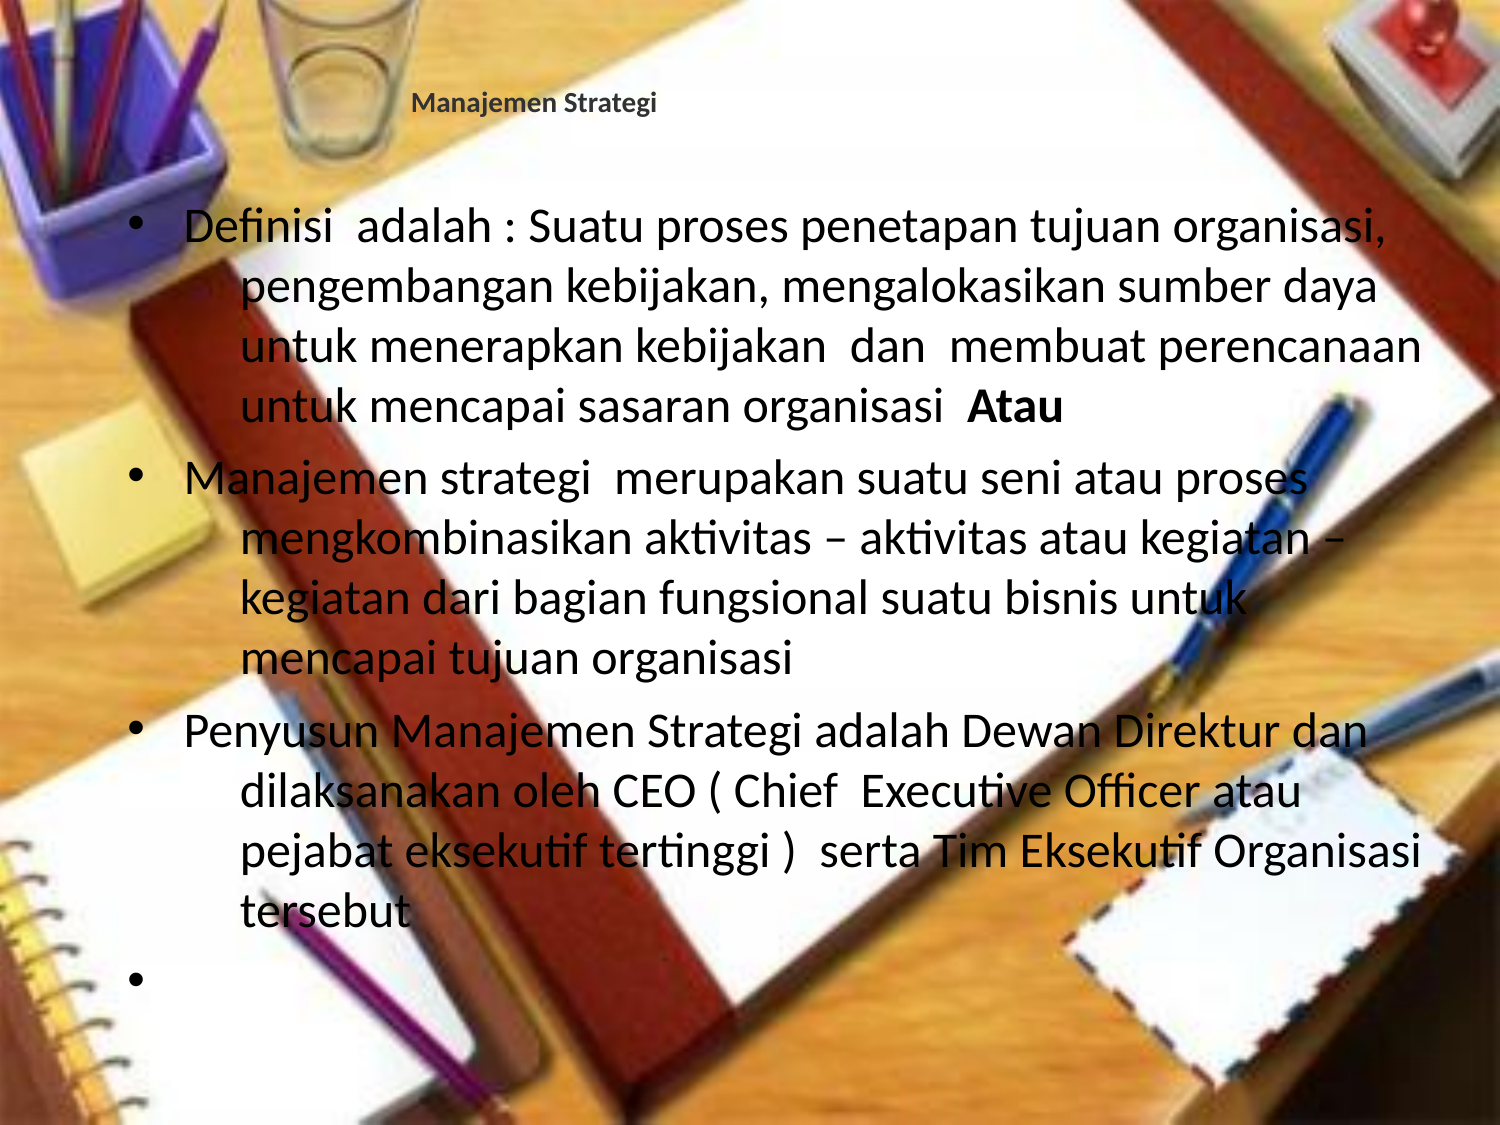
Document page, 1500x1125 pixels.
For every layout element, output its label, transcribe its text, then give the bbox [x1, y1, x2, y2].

title Manajemen Strategi [53, 42, 1022, 159]
list Definisi adalah : Suatu proses penetapan tujuan organisasi, pengembangan kebijakan, mengalokasikan sumber daya untuk menerapkan kebijakan dan membuat perencanaan untuk mencapai sasaran organisasi Atau Manajemen strategi merupakan suatu seni atau proses mengkombinasikan aktivitas – aktivitas atau kegiatan – kegiatan dari bagian fungsional suatu bisnis untuk mencapai tujuan organisasi Penyusun Manajemen Strategi adalah Dewan Direktur dan dilaksanakan oleh CEO ( Chief Executive Officer atau pejabat eksekutif tertinggi ) serta Tim Eksekutif Organisasi tersebut [112, 184, 1466, 1047]
